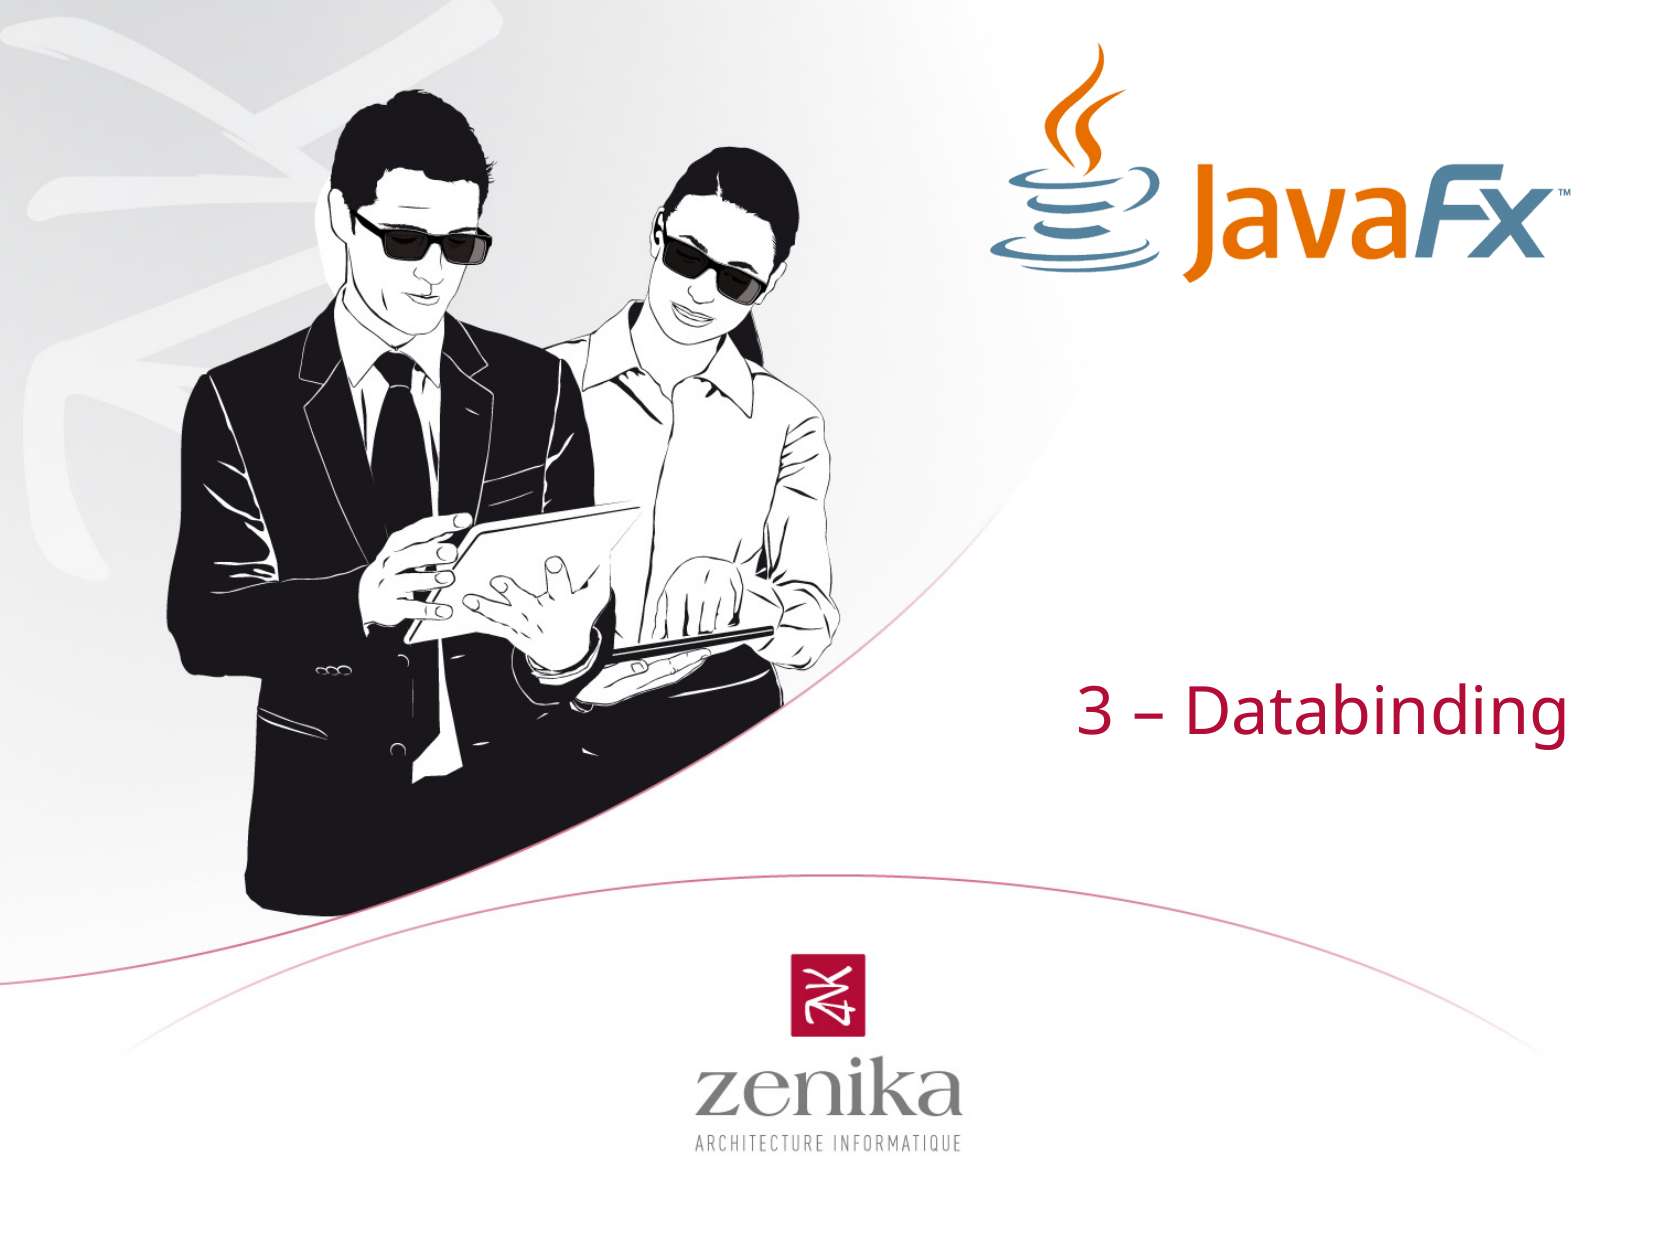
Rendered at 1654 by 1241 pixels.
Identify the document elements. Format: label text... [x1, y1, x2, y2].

picture [0, 0, 1654, 1241]
title 3 – Databinding [915, 531, 1571, 886]
